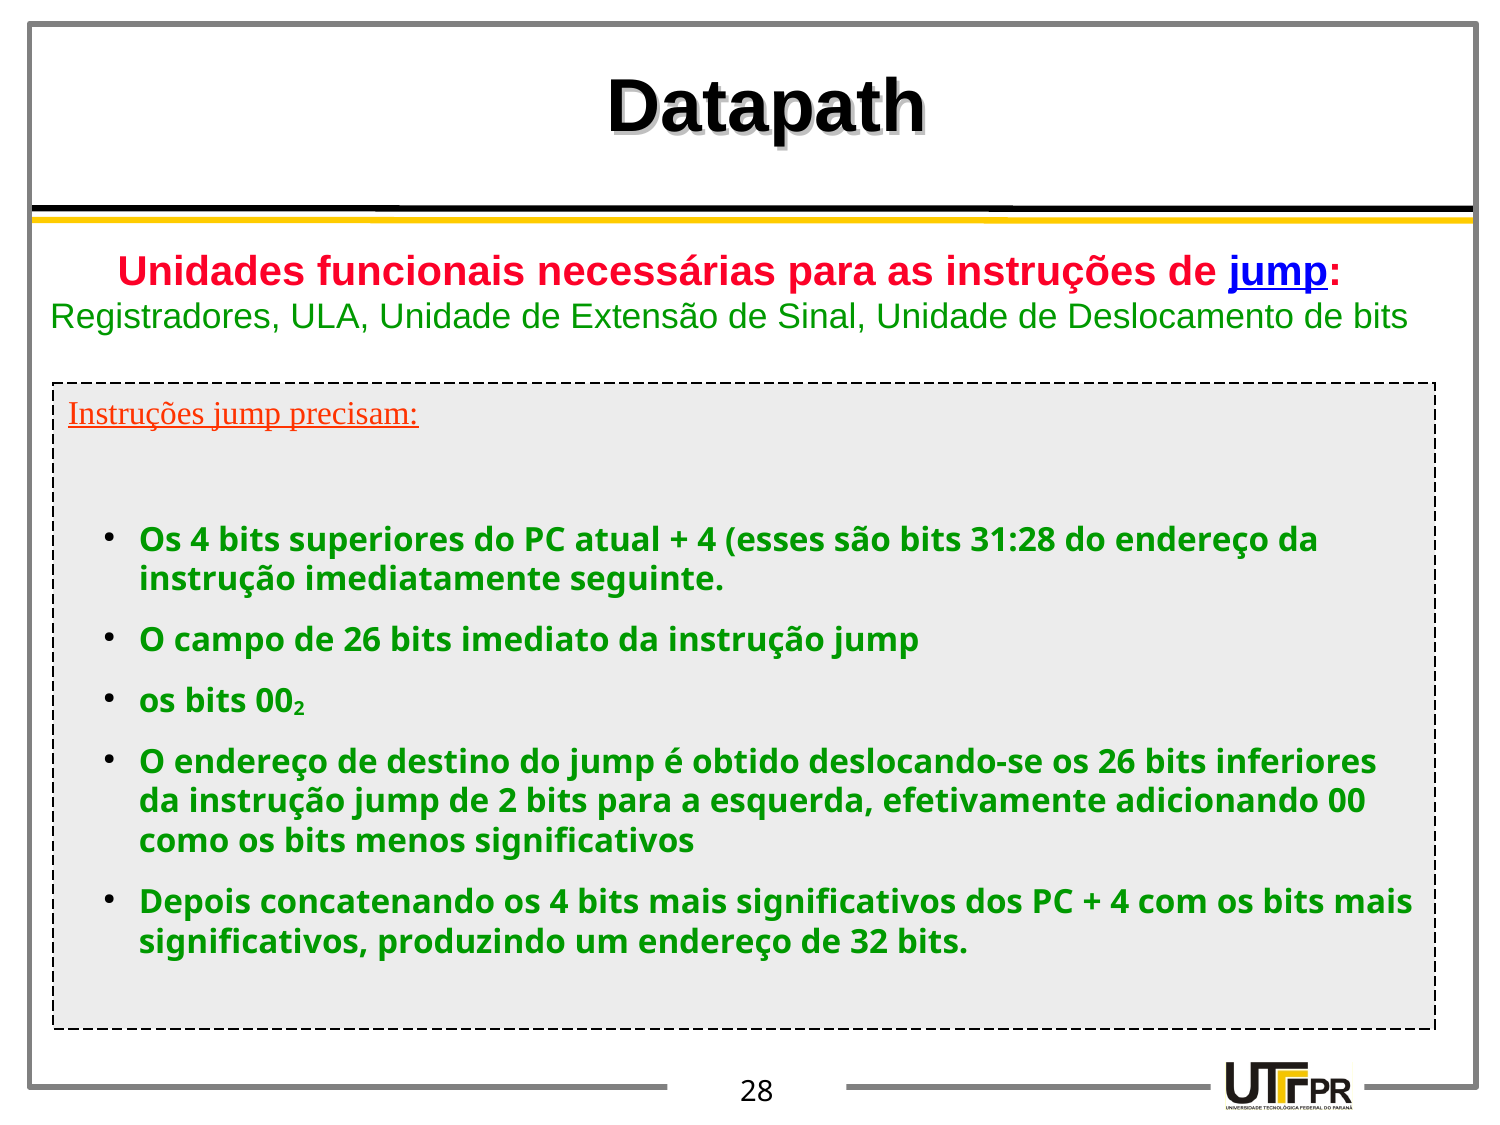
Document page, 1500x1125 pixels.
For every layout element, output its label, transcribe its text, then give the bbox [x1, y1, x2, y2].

picture [1225, 1062, 1353, 1110]
title Datapath [29, 59, 1477, 207]
text_box Instruções jump precisam: Os 4 bits superiores do PC atual + 4 (esses são bits 31:28 do endereço da instrução imediatamente seguinte. O campo de 26 bits imediato da instrução jump os bits 002 O endereço de destino do jump é obtido deslocando-se os 26 bits inferiores da instrução jump de 2 bits para a esquerda, efetivamente adicionando 00 como os bits menos significativos Depois concatenando os 4 bits mais significativos dos PC + 4 com os bits mais significativos, produzindo um endereço de 32 bits. [53, 383, 1436, 1029]
text_box Unidades funcionais necessárias para as instruções de jump: Registradores, ULA, Unidade de Extensão de Sinal, Unidade de Deslocamento de bits [35, 236, 1477, 344]
